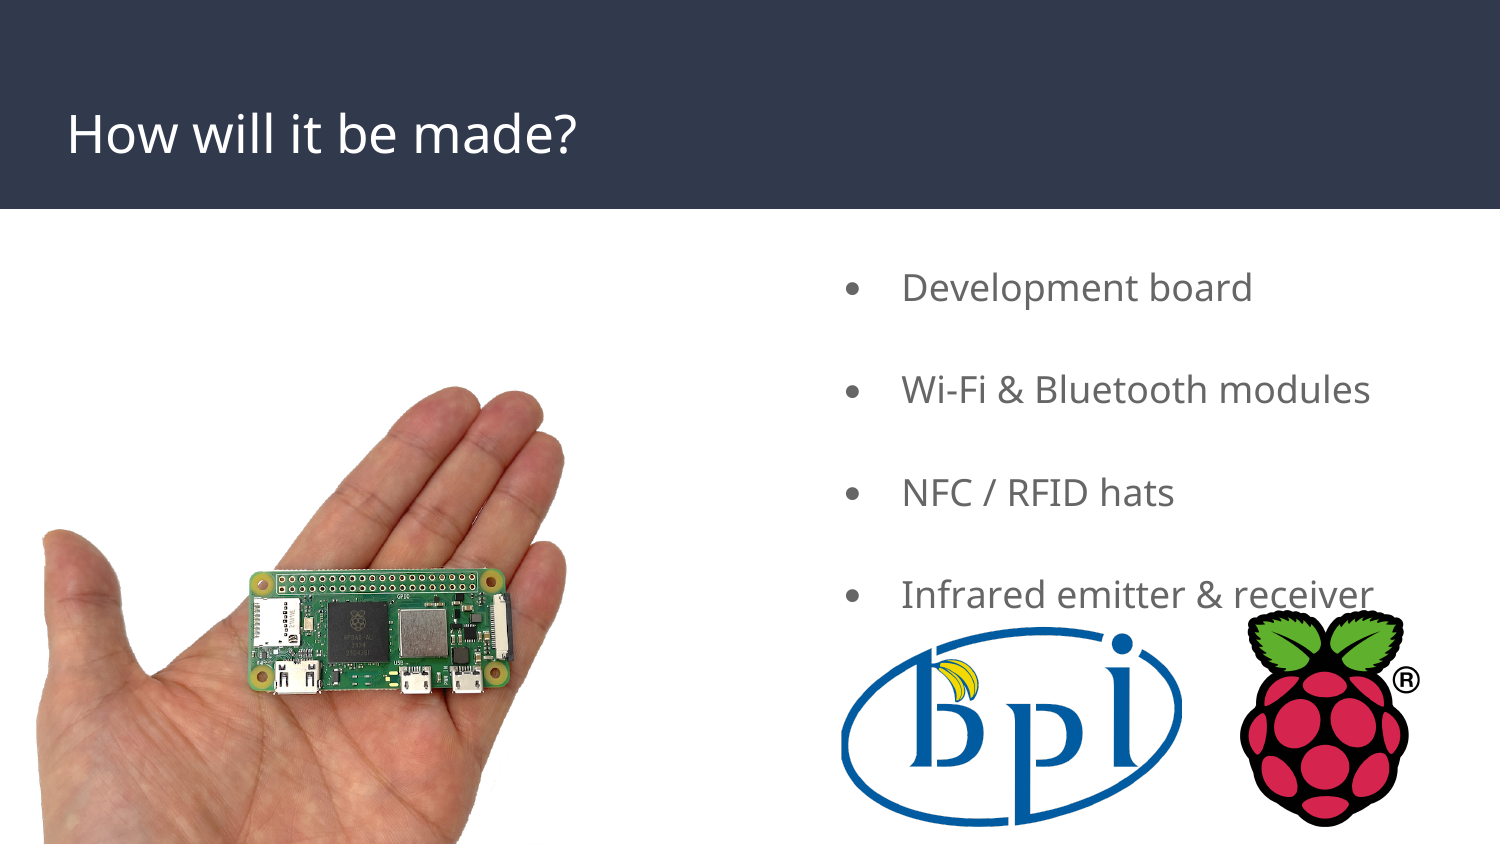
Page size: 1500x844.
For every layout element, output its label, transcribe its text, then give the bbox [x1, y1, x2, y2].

picture [0, 365, 610, 844]
picture [841, 626, 1182, 827]
title How will it be made? [51, 82, 1449, 185]
list Development board Wi-Fi & Bluetooth modules NFC / RFID hats Infrared emitter & receiver [792, 246, 1449, 752]
picture [1240, 610, 1420, 827]
